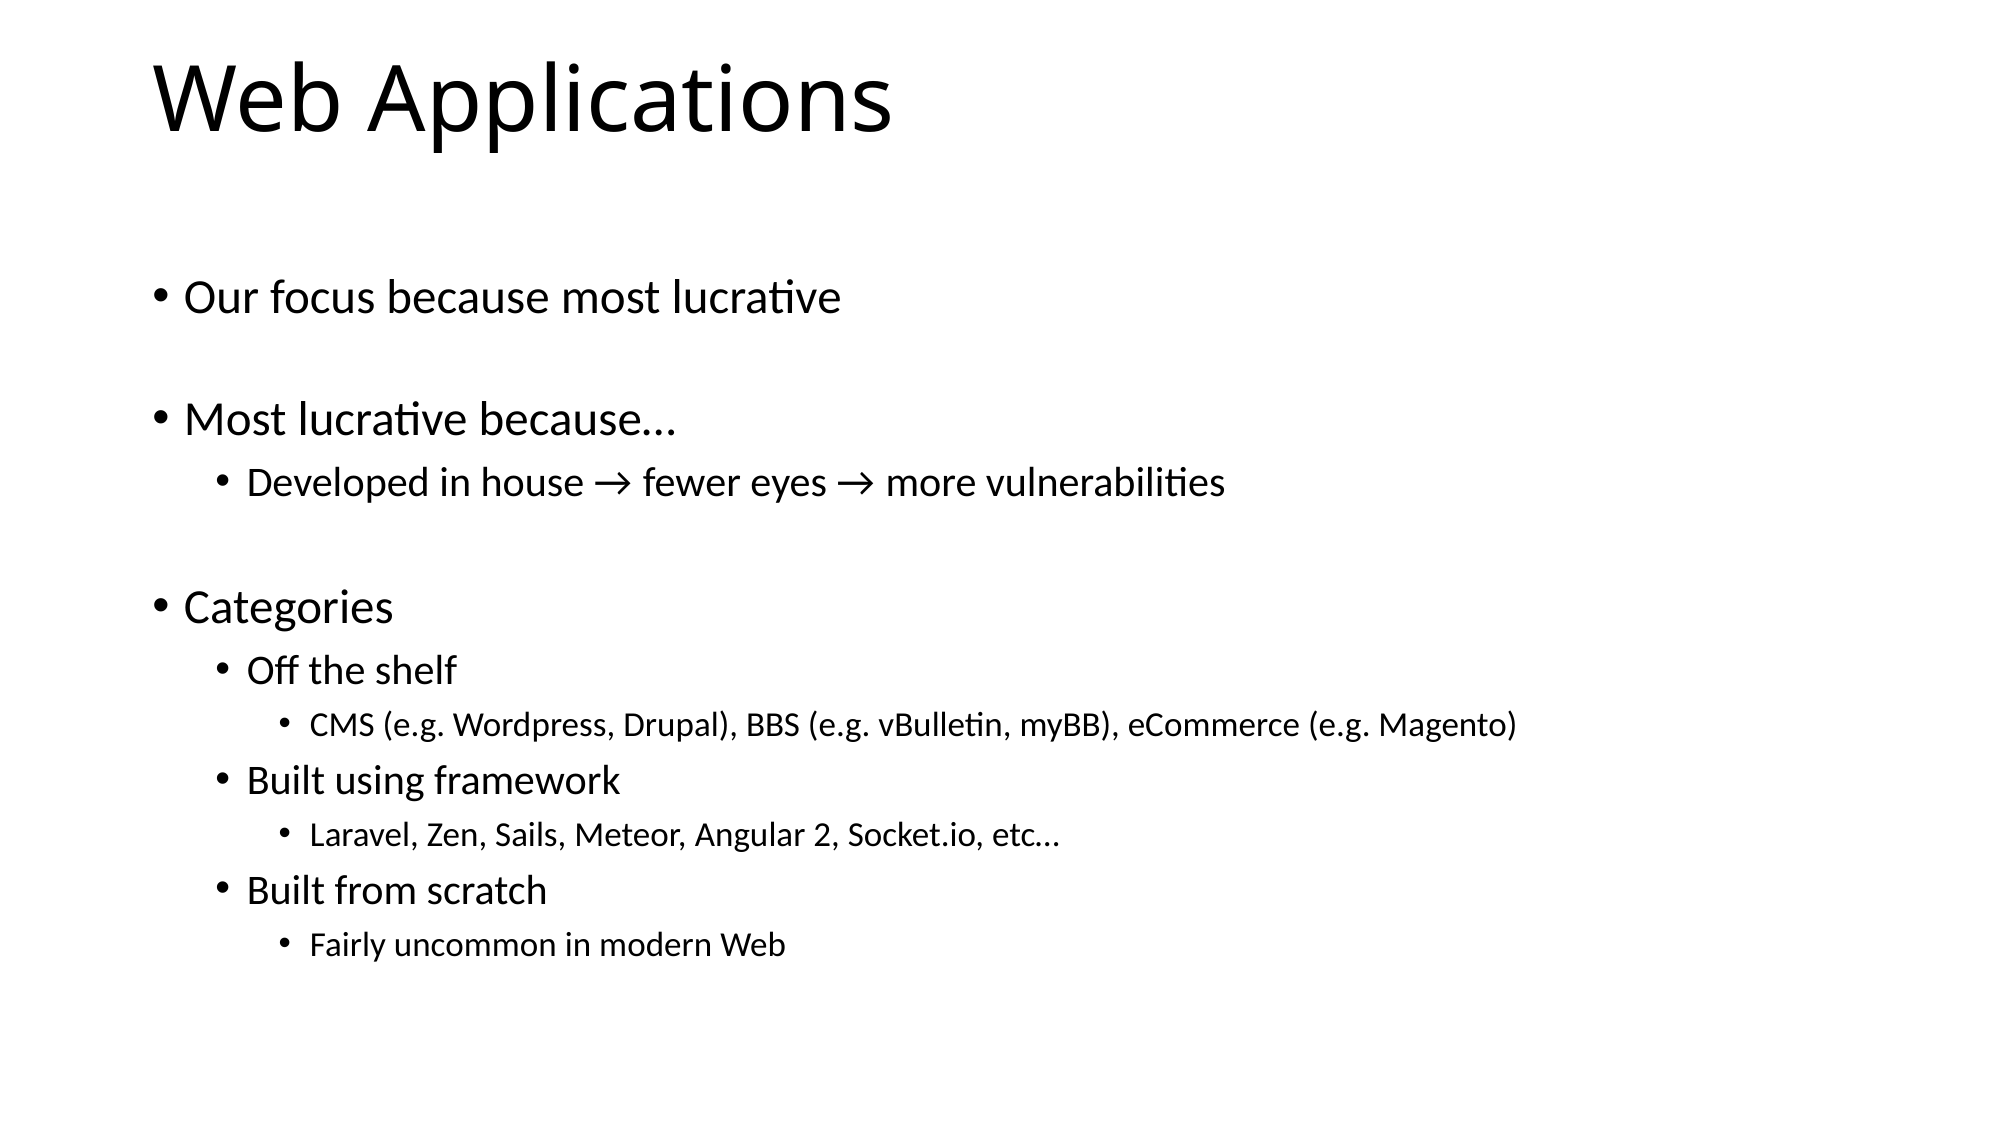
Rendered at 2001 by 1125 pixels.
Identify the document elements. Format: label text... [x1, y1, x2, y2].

title Web Applications [137, 42, 1863, 163]
list Our focus because most lucrative Most lucrative because… Developed in house → fewer eyes → more vulnerabilities Categories Off the shelf CMS (e.g. Wordpress, Drupal), BBS (e.g. vBulletin, myBB), eCommerce (e.g. Magento) Built using framework Laravel, Zen, Sails, Meteor, Angular 2, Socket.io, etc… Built from scratch Fairly uncommon in modern Web [137, 264, 1863, 978]
